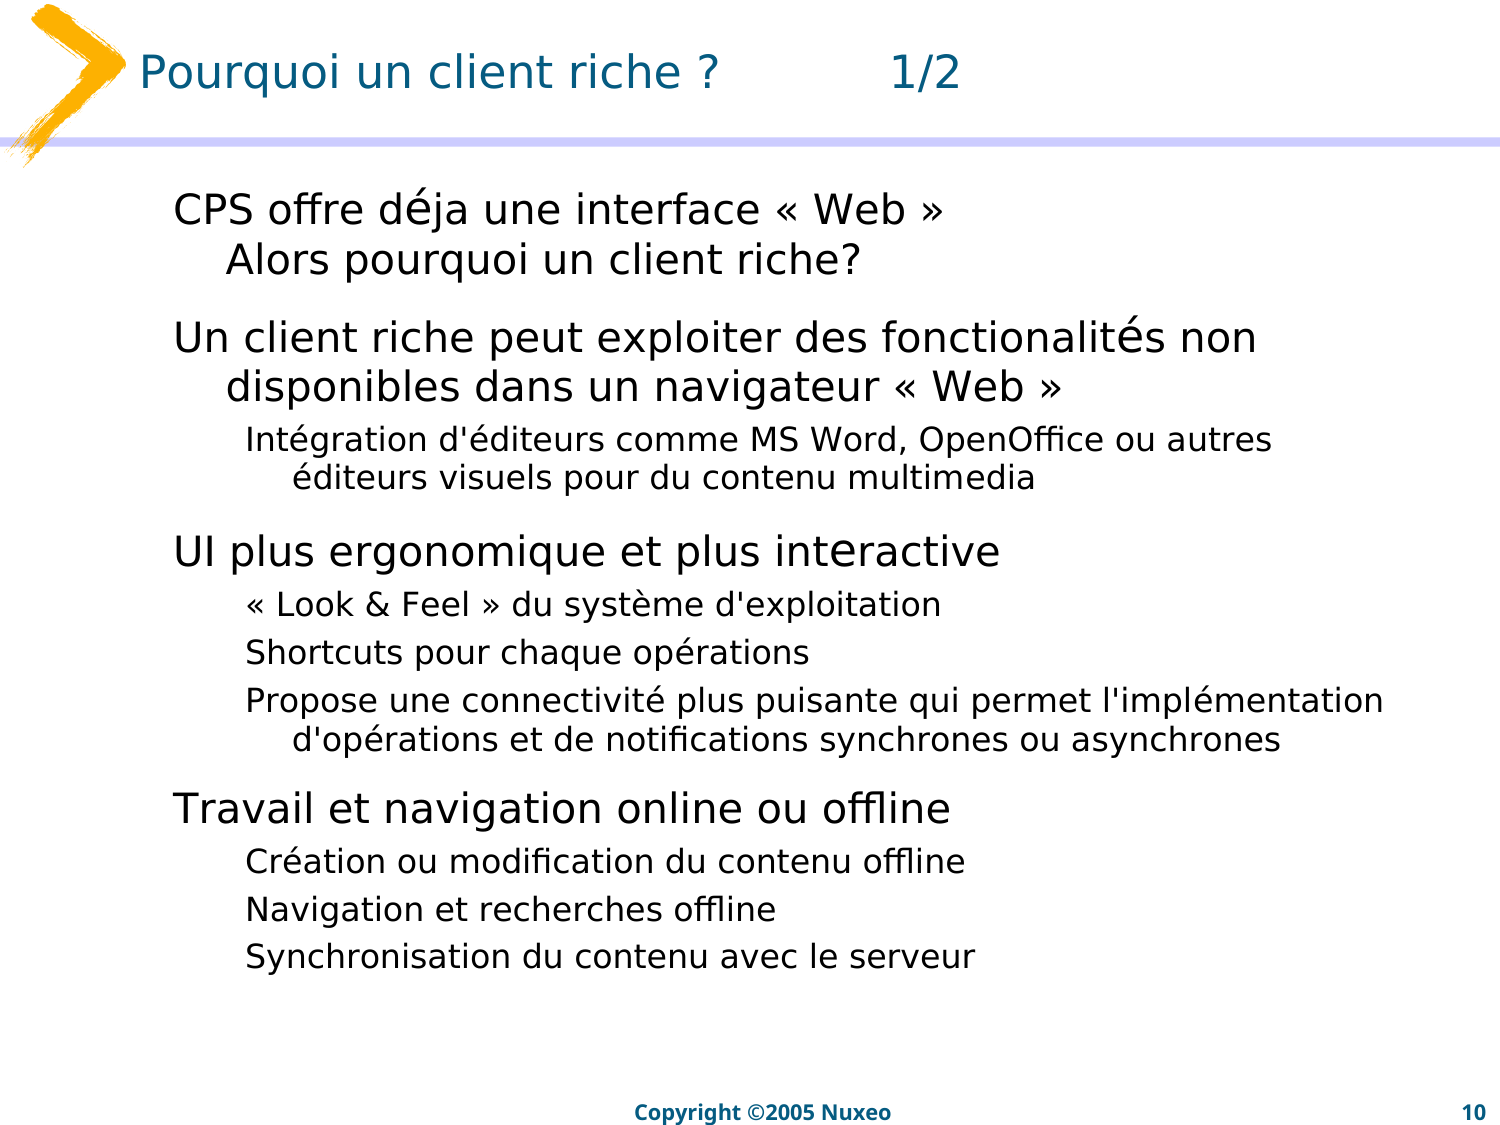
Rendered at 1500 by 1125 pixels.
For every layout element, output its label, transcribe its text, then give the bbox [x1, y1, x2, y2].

list CPS offre déja une interface « Web » Alors pourquoi un client riche? Un client riche peut exploiter des fonctionalités non disponibles dans un navigateur « Web » Intégration d'éditeurs comme MS Word, OpenOffice ou autres éditeurs visuels pour du contenu multimedia UI plus ergonomique et plus interactive « Look & Feel » du système d'exploitation Shortcuts pour chaque opérations Propose une connectivité plus puisante qui permet l'implémentation d'opérations et de notifications synchrones ou asynchrones Travail et navigation online ou offline Création ou modification du contenu offline Navigation et recherches offline Synchronisation du contenu avec le serveur [170, 182, 1413, 1097]
picture [4, 4, 126, 169]
title Pourquoi un client riche ? 1/2 [139, 12, 1409, 130]
